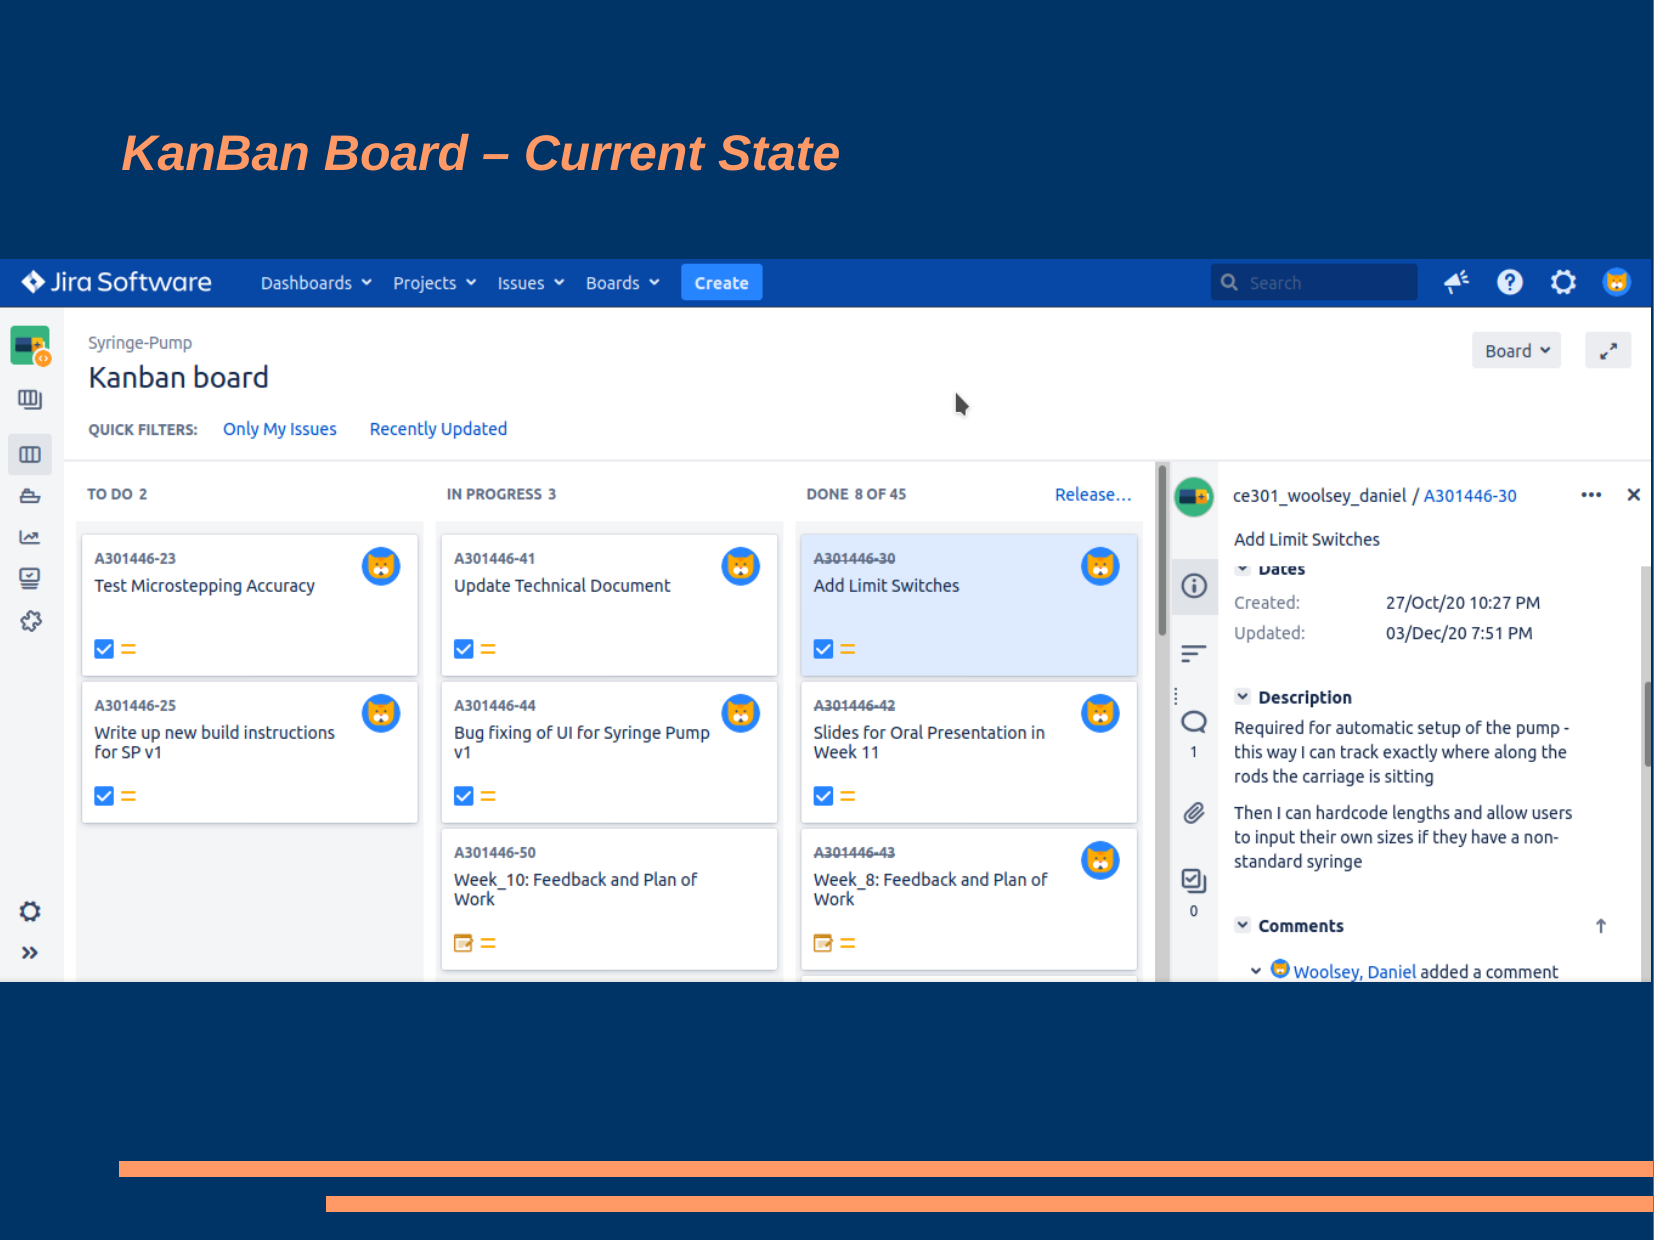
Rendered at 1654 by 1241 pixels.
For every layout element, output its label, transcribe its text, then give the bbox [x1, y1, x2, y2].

picture [0, 259, 1651, 982]
title KanBan Board – Current State [121, 46, 1534, 254]
